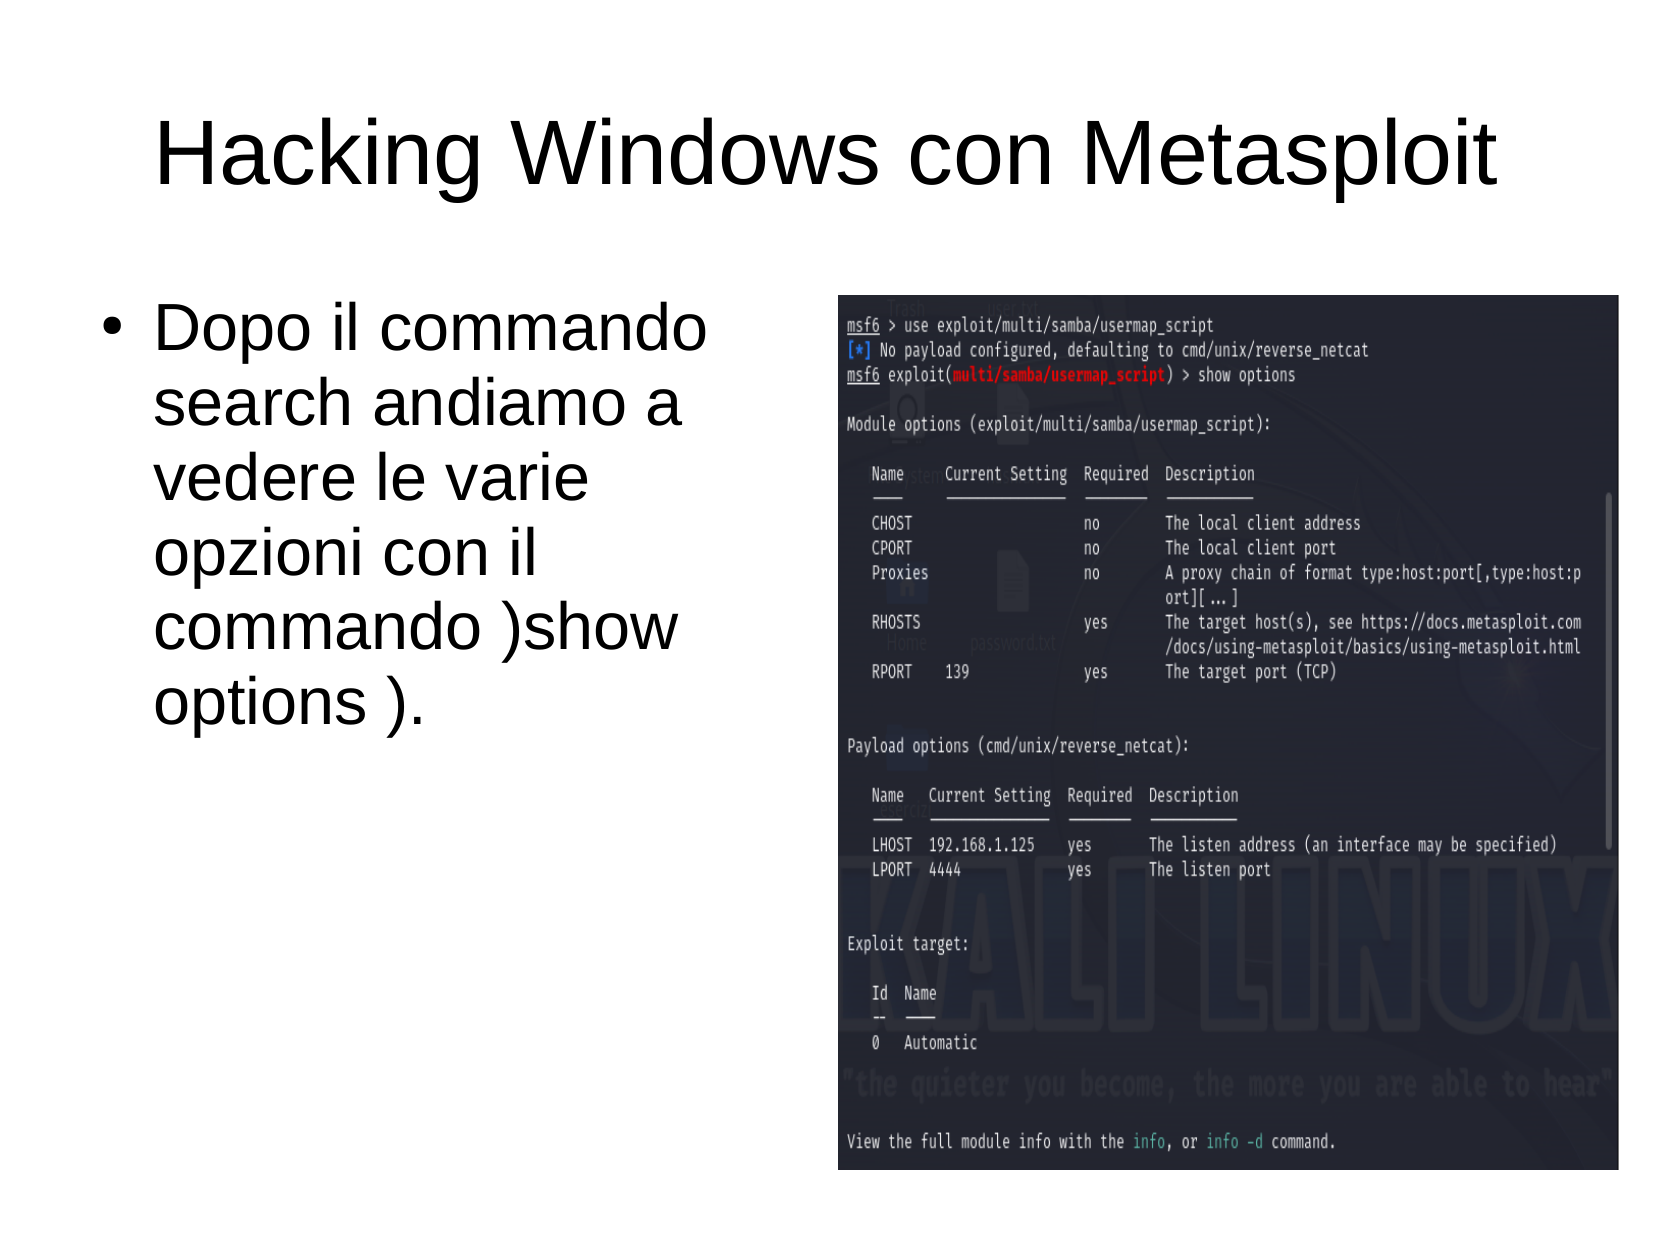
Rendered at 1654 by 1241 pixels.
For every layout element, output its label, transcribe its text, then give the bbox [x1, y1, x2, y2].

picture [838, 295, 1619, 1170]
list Dopo il commando search andiamo a vedere le varie opzioni con il commando )show options ). [82, 290, 809, 1109]
title Hacking Windows con Metasploit [82, 49, 1571, 257]
